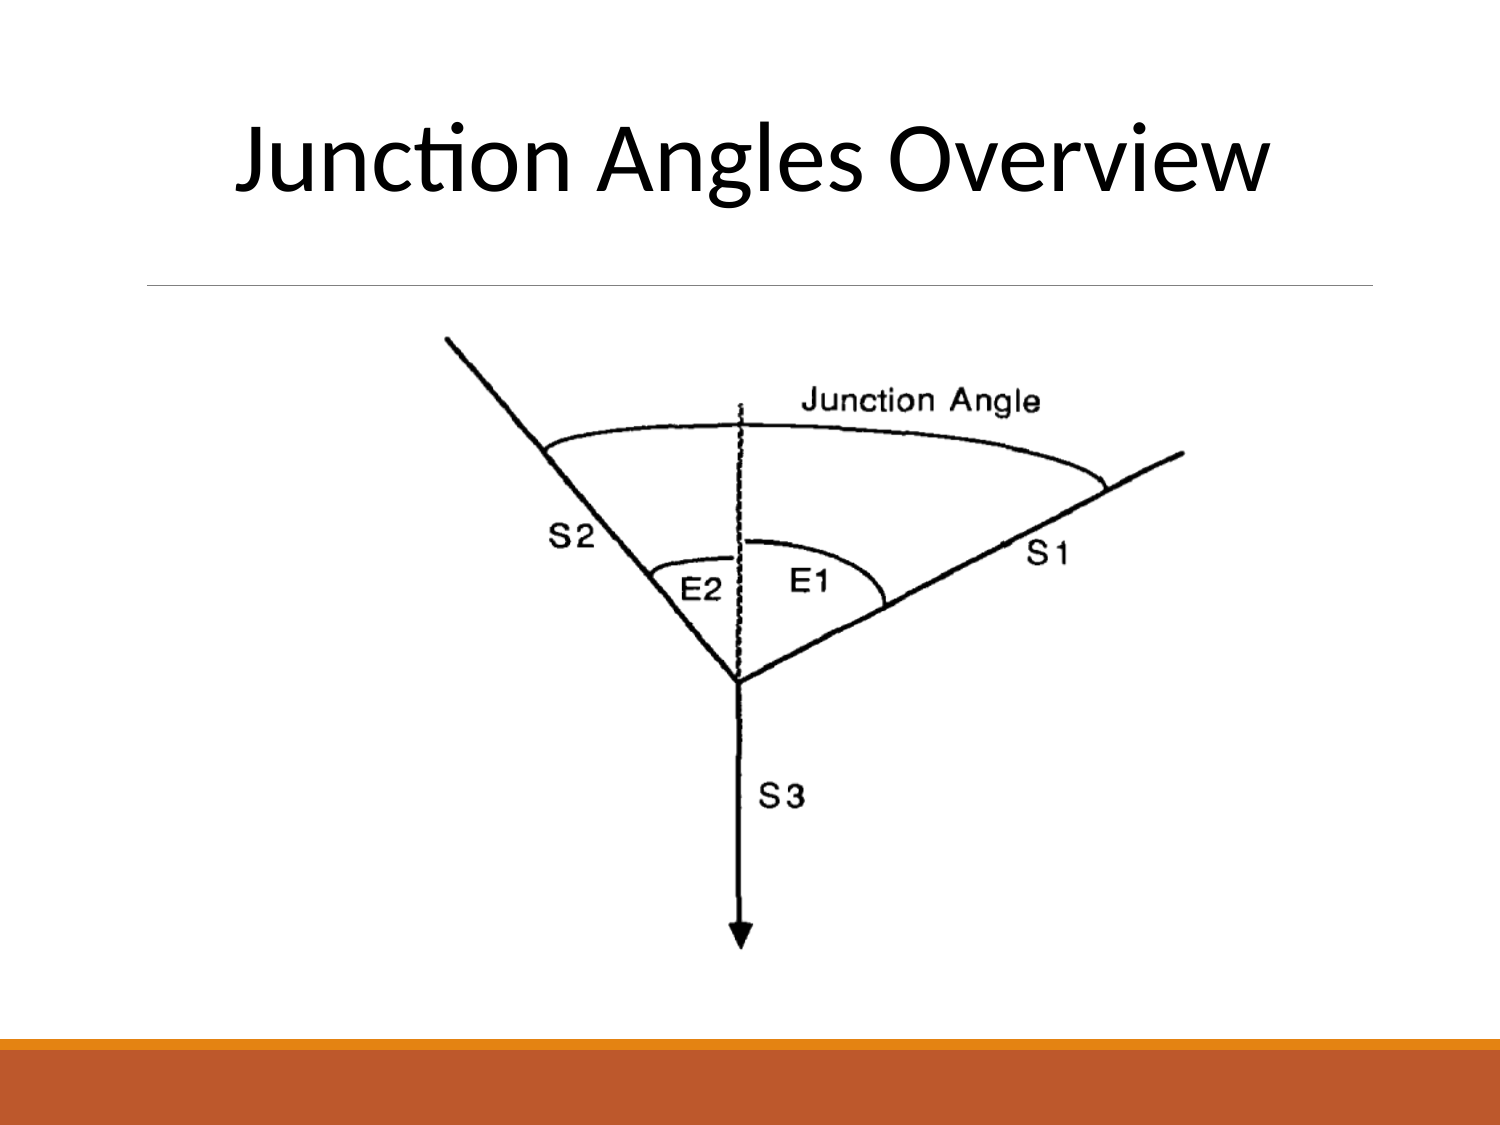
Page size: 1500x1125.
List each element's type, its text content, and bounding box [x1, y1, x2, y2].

title Junction Angles Overview [135, 47, 1373, 285]
picture [354, 307, 1214, 971]
